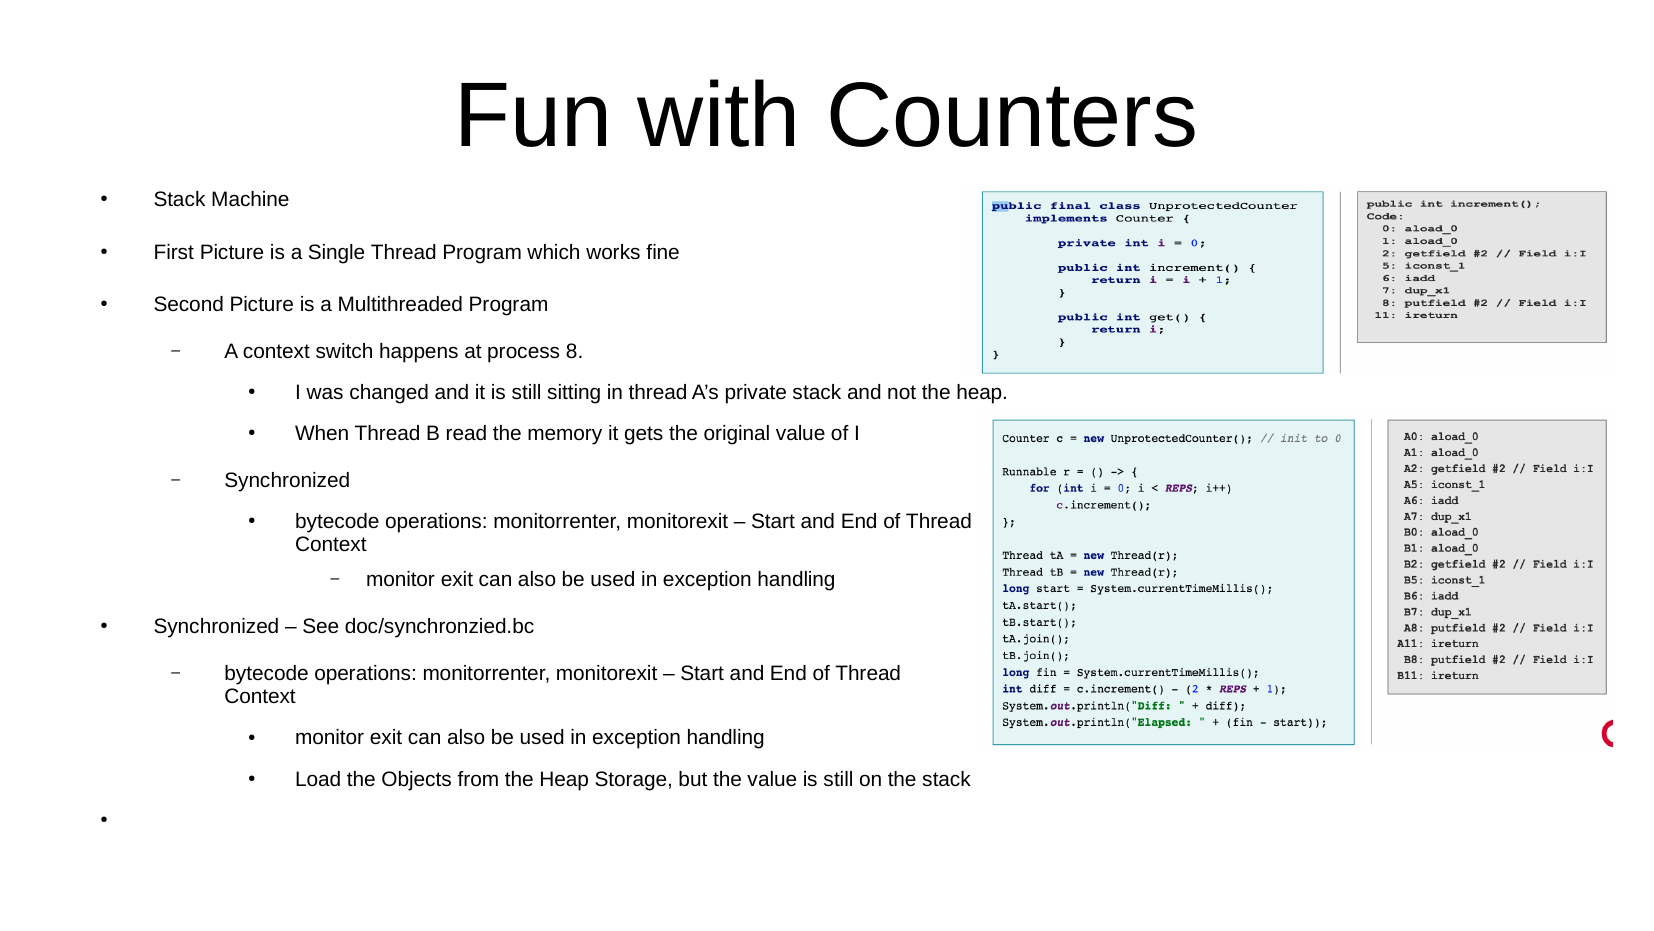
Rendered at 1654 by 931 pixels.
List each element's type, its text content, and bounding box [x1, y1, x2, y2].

picture [975, 412, 1613, 751]
title Fun with Counters [82, 37, 1571, 187]
list Stack Machine First Picture is a Single Thread Program which works fine Second Picture is a Multithreaded Program A context switch happens at process 8. I was changed and it is still sitting in thread A’s private stack and not the heap. When Thread B read the memory it gets the original value of I Synchronized bytecode operations: monitorrenter, monitorexit – Start and End of Thread Context monitor exit can also be used in exception handling Synchronized – See doc/synchronzied.bc bytecode operations: monitorrenter, monitorexit – Start and End of Thread Context monitor exit can also be used in exception handling Load the Objects from the Heap Storage, but the value is still on the stack [82, 187, 1613, 901]
picture [964, 187, 1613, 376]
